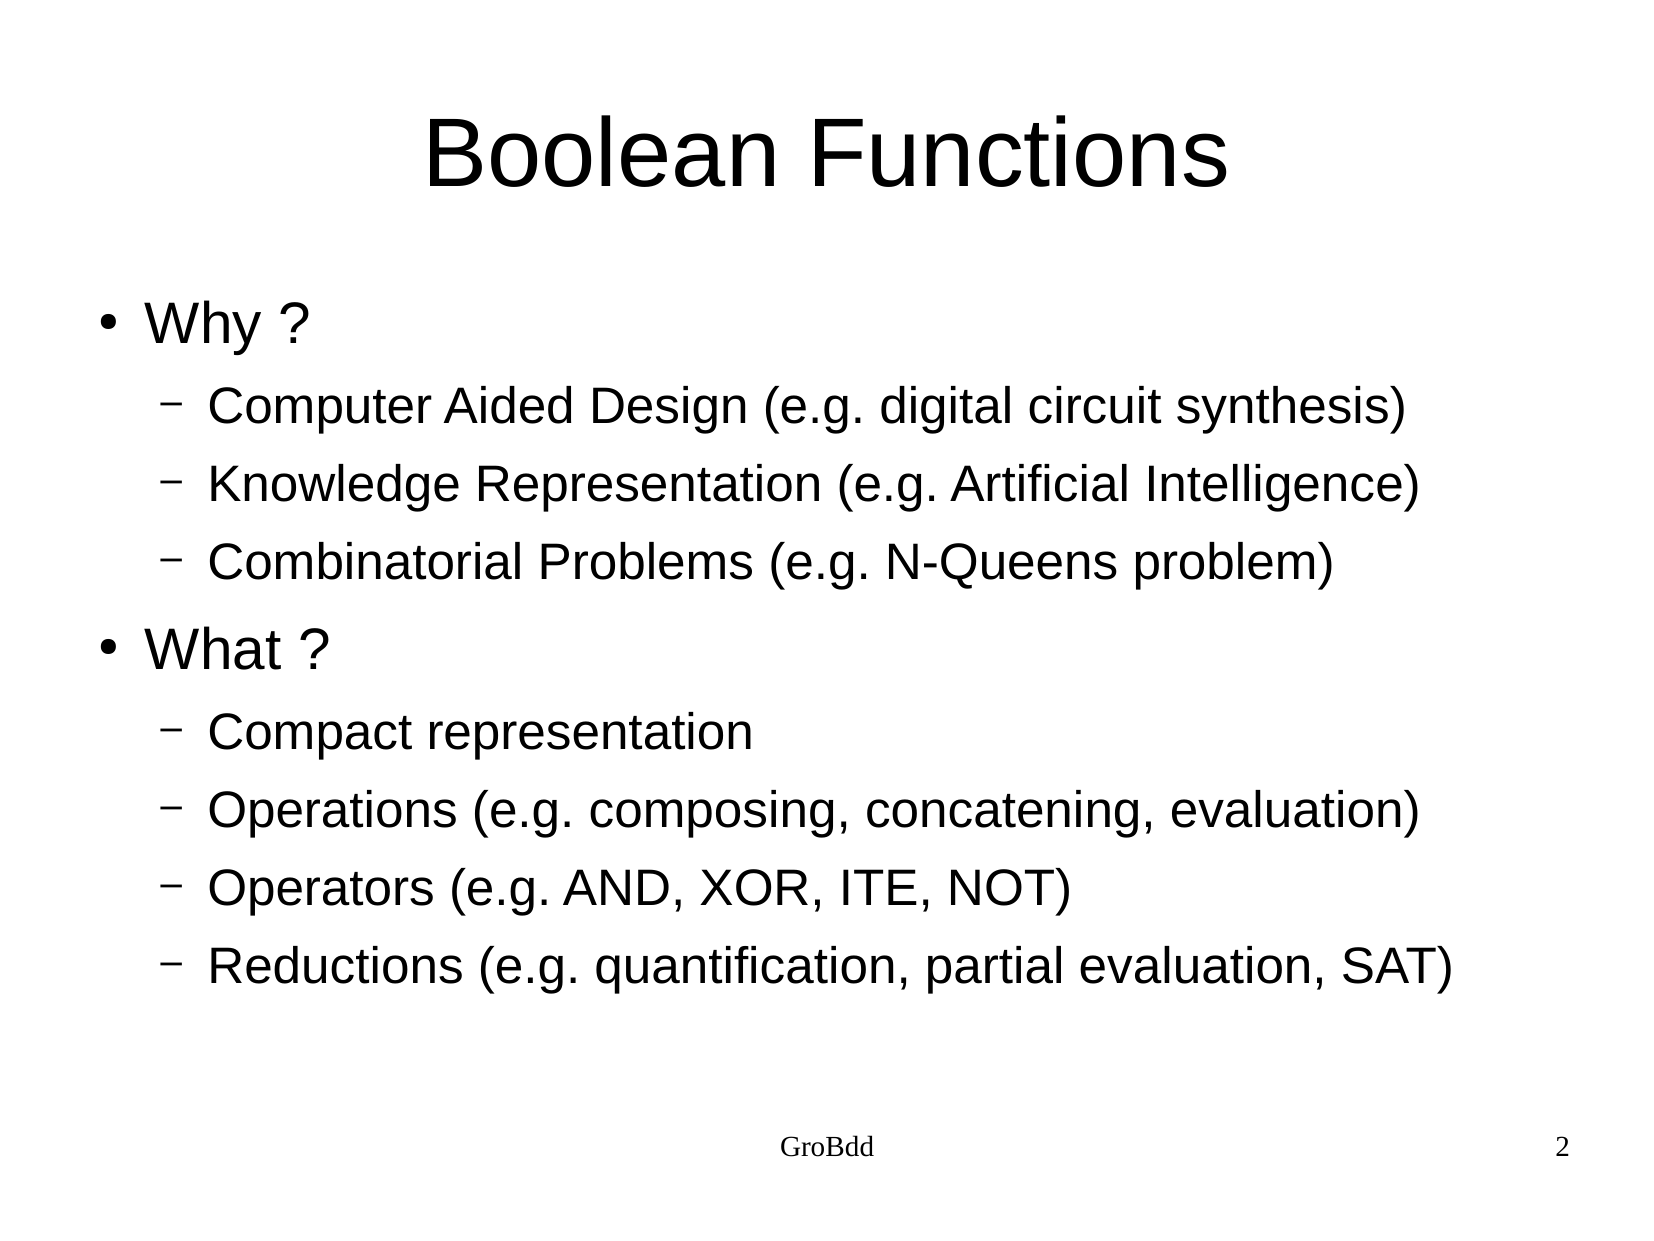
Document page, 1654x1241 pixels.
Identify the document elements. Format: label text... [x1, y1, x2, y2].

title Boolean Functions [82, 49, 1571, 257]
list Why ? Computer Aided Design (e.g. digital circuit synthesis) Knowledge Representation (e.g. Artificial Intelligence) Combinatorial Problems (e.g. N-Queens problem) What ? Compact representation Operations (e.g. composing, concatening, evaluation) Operators (e.g. AND, XOR, ITE, NOT) Reductions (e.g. quantification, partial evaluation, SAT) [82, 290, 1571, 1010]
